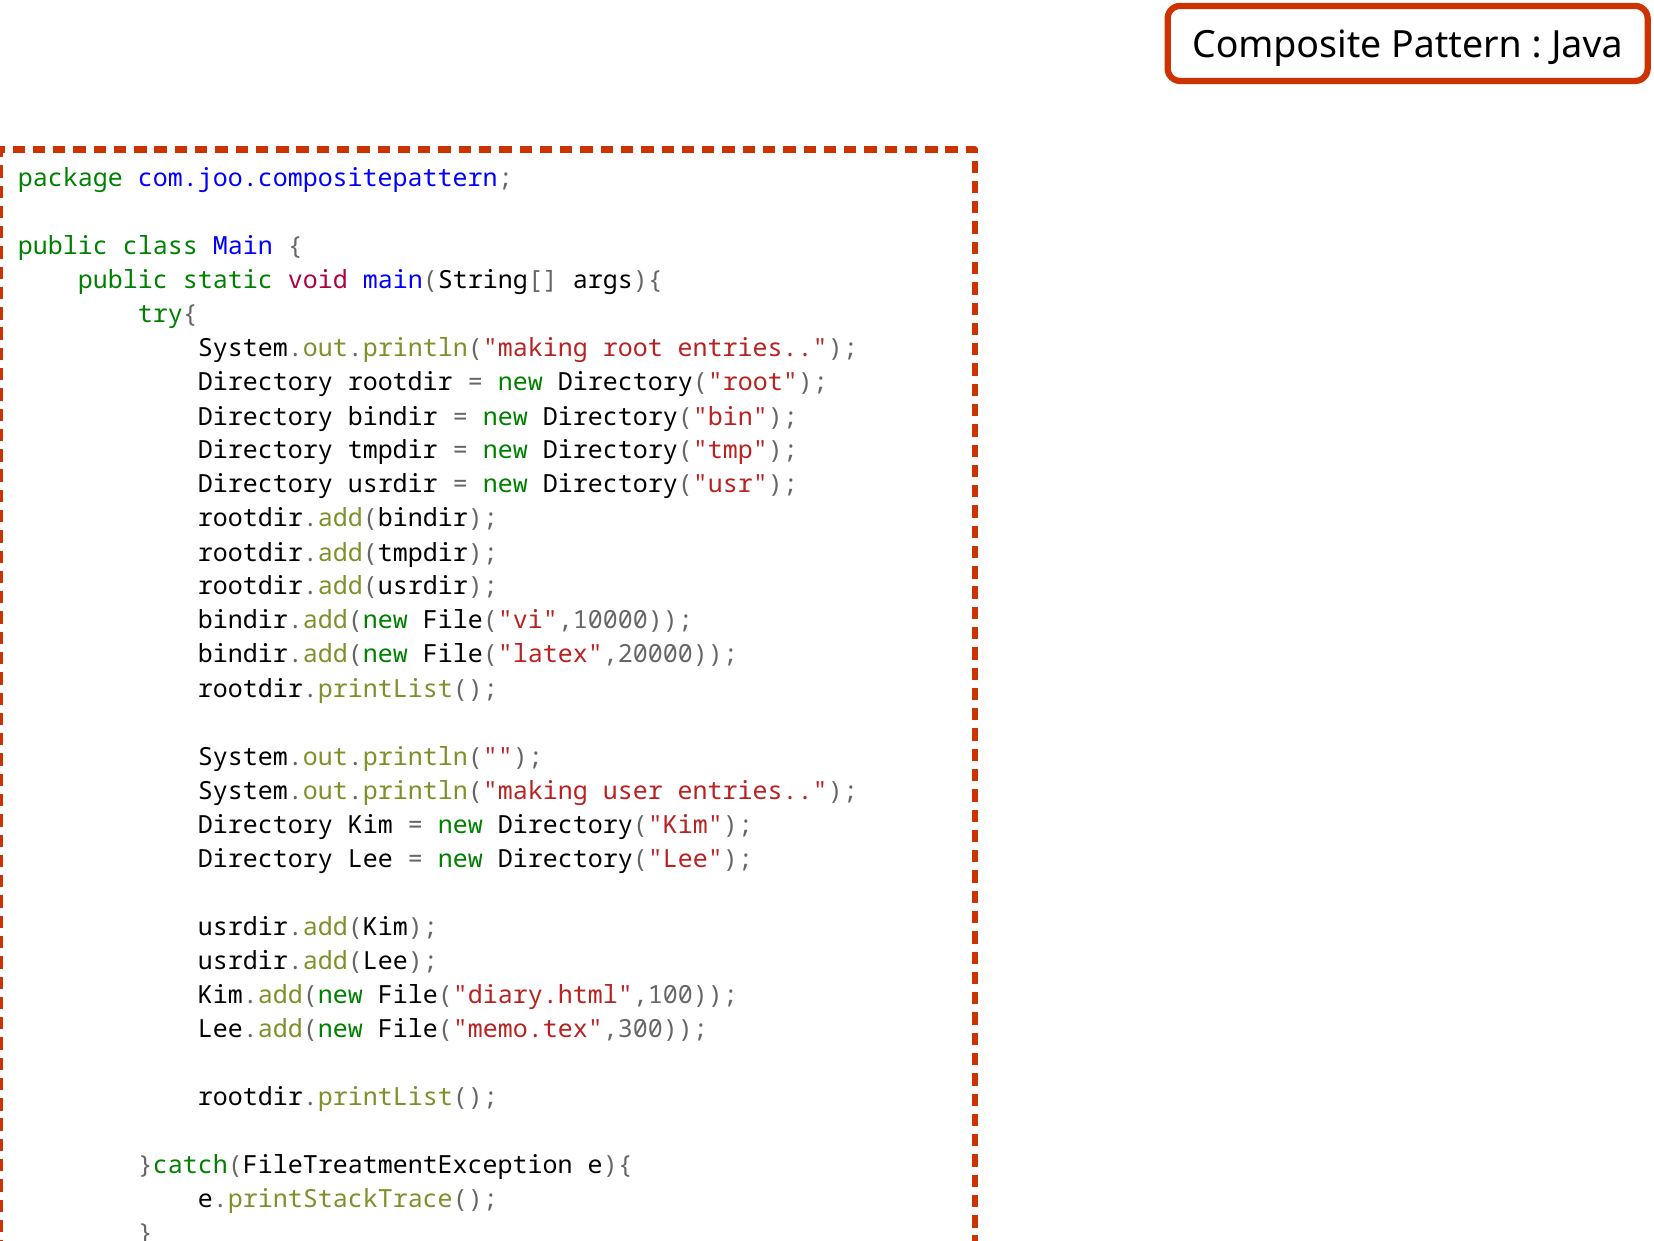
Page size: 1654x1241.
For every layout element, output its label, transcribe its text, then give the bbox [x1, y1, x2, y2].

text_box Composite Pattern : Java [1167, 5, 1648, 81]
text_box package com.joo.compositepattern; public class Main { public static void main(String[] args){ try{ System.out.println("making root entries.."); Directory rootdir = new Directory("root"); Directory bindir = new Directory("bin"); Directory tmpdir = new Directory("tmp"); Directory usrdir = new Directory("usr"); rootdir.add(bindir); rootdir.add(tmpdir); rootdir.add(usrdir); bindir.add(new File("vi",10000)); bindir.add(new File("latex",20000)); rootdir.printList(); System.out.println(""); System.out.println("making user entries.."); Directory Kim = new Directory("Kim"); Directory Lee = new Directory("Lee"); usrdir.add(Kim); usrdir.add(Lee); Kim.add(new File("diary.html",100)); Lee.add(new File("memo.tex",300)); rootdir.printList(); }catch(FileTreatmentException e){ e.printStackTrace(); } } } [0, 149, 976, 1162]
